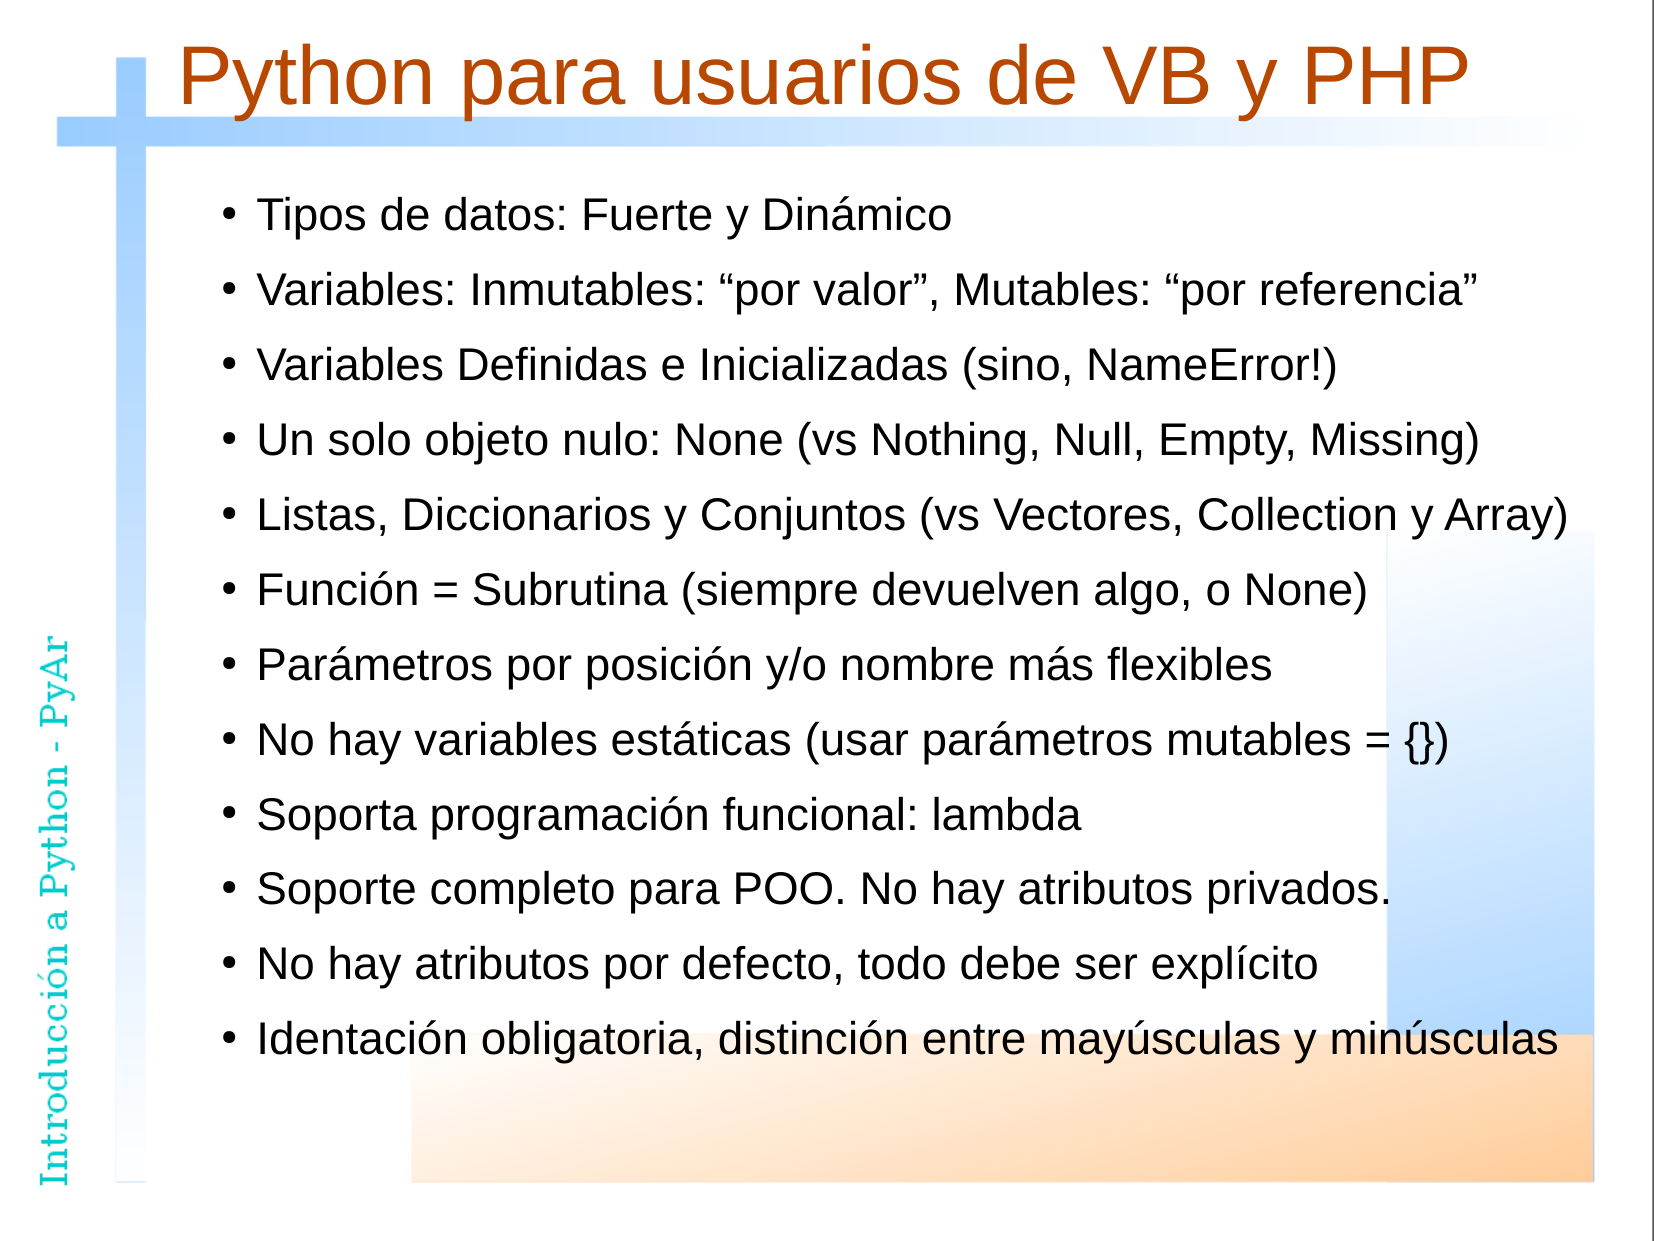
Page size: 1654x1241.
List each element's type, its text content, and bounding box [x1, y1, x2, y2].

text_box Tipos de datos: Fuerte y Dinámico Variables: Inmutables: “por valor”, Mutables: “por referencia” Variables Definidas e Inicializadas (sino, NameError!) Un solo objeto nulo: None (vs Nothing, Null, Empty, Missing) Listas, Diccionarios y Conjuntos (vs Vectores, Collection y Array) Función = Subrutina (siempre devuelven algo, o None) Parámetros por posición y/o nombre más flexibles No hay variables estáticas (usar parámetros mutables = {}) Soporta programación funcional: lambda Soporte completo para POO. No hay atributos privados. No hay atributos por defecto, todo debe ser explícito Identación obligatoria, distinción entre mayúsculas y minúsculas [147, 147, 1595, 1182]
title Python para usuarios de VB y PHP [177, 0, 1595, 147]
picture [0, 0, 1654, 1241]
